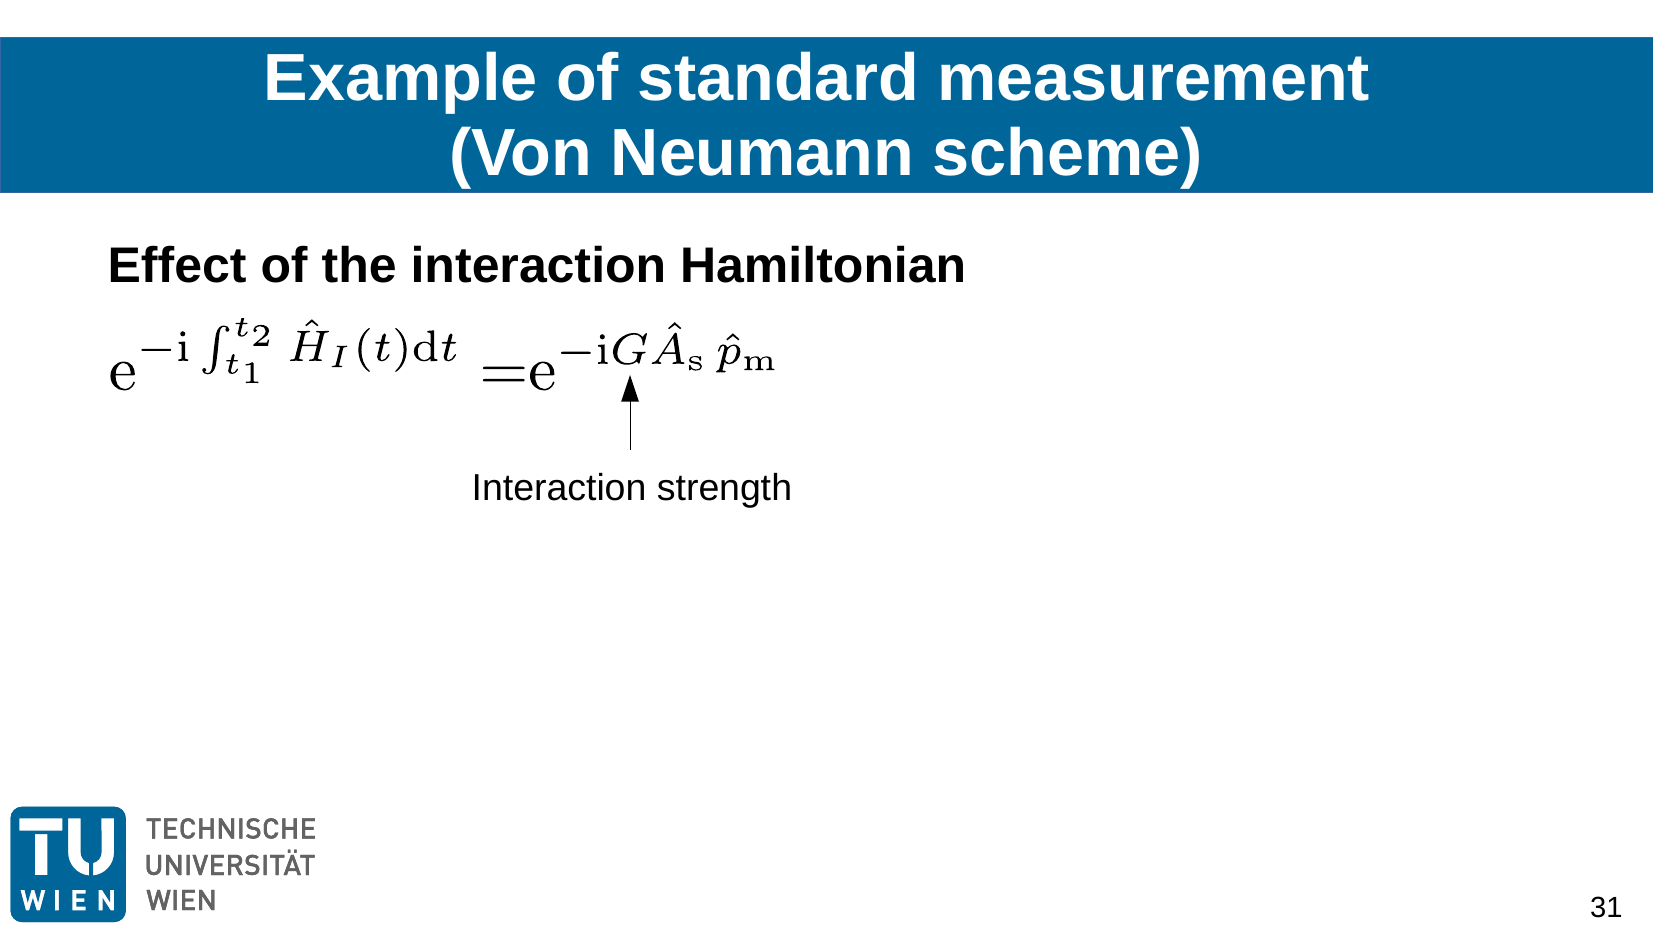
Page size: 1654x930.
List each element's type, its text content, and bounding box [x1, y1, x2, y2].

list Effect of the interaction Hamiltonian [107, 236, 1186, 311]
text_box Interaction strength [456, 459, 807, 516]
picture [98, 318, 1302, 405]
title Example of standard measurement (Von Neumann scheme) [0, 37, 1653, 193]
